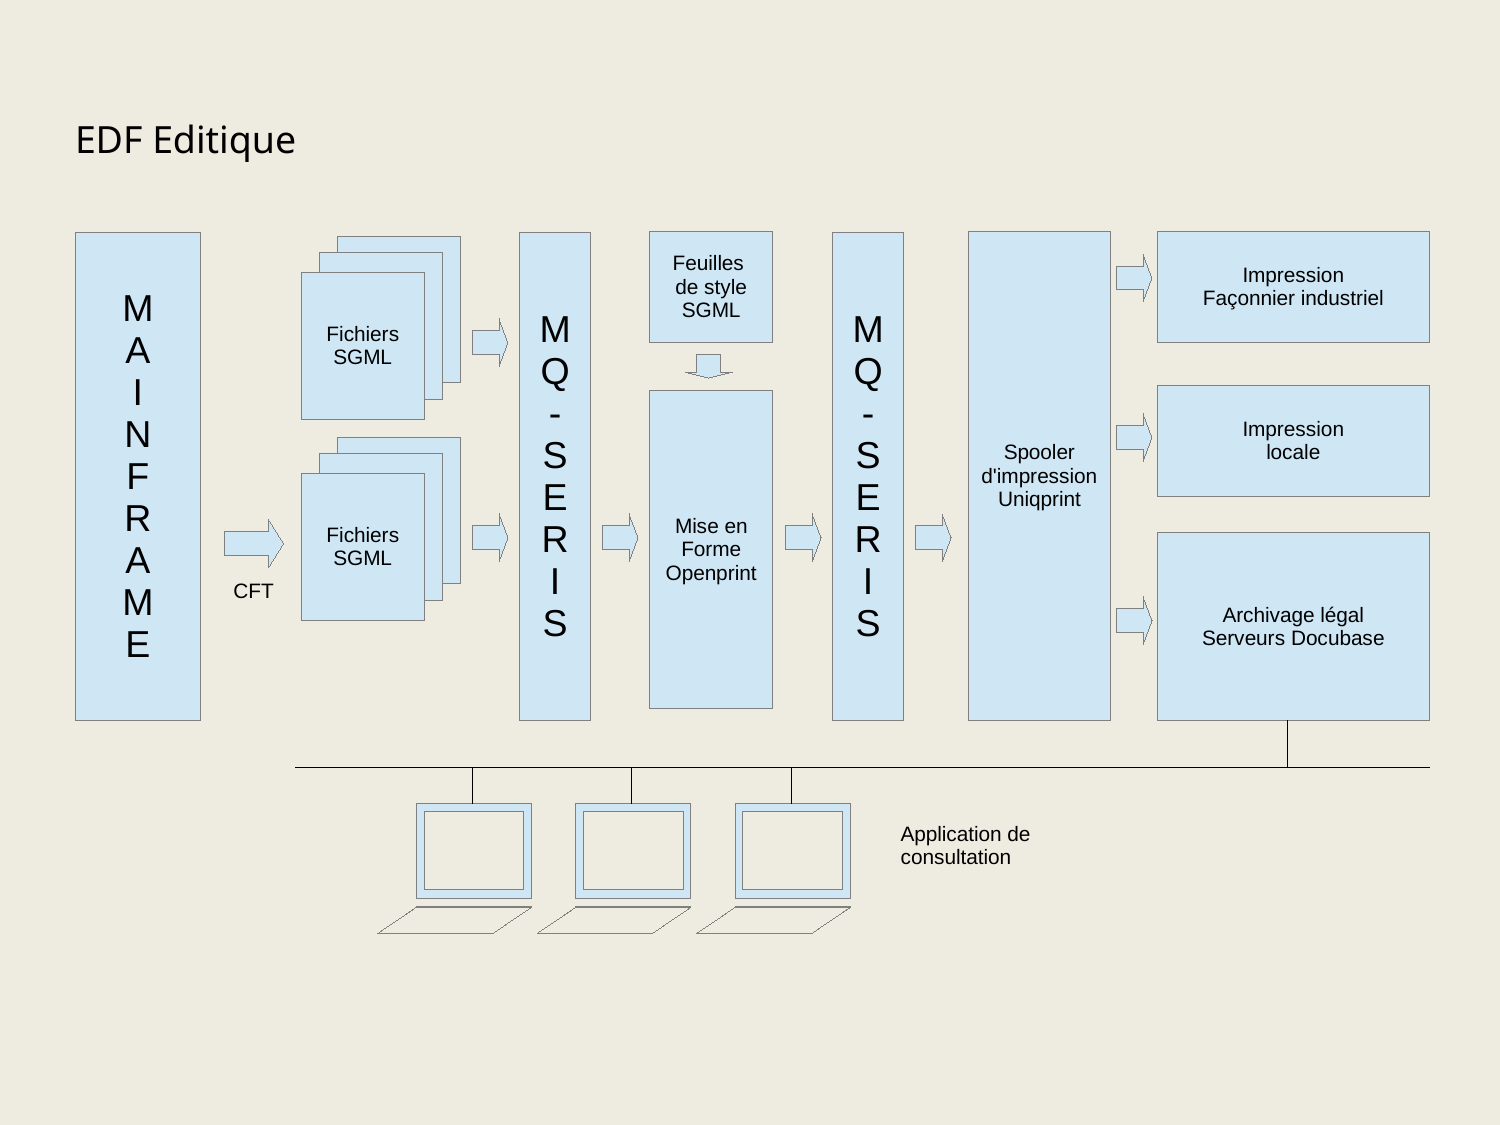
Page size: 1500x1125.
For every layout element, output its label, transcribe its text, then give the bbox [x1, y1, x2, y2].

text_box Spooler d'impression Uniqprint [968, 231, 1111, 721]
text_box M Q - S E R I S [519, 232, 591, 721]
text_box Application de consultation [885, 814, 1087, 876]
text_box [696, 906, 851, 934]
text_box [472, 513, 508, 562]
text_box Mise en Forme Openprint [649, 390, 773, 709]
text_box [416, 803, 532, 899]
text_box [537, 906, 691, 934]
text_box [377, 906, 532, 934]
text_box [472, 318, 508, 367]
text_box Archivage légal Serveurs Docubase [1157, 532, 1430, 721]
text_box [1116, 254, 1152, 302]
text_box [915, 514, 952, 562]
text_box [735, 803, 851, 899]
text_box Impression locale [1157, 385, 1430, 497]
text_box Impression Façonnier industriel [1157, 231, 1430, 343]
text_box Fichiers SGML [301, 272, 425, 420]
text_box CFT [218, 572, 420, 611]
text_box Feuilles de style SGML [649, 231, 773, 343]
title EDF Editique [75, 45, 1425, 233]
text_box M A I N F R A M E [75, 232, 201, 721]
text_box [319, 236, 461, 400]
text_box [224, 519, 284, 568]
text_box [685, 354, 733, 379]
text_box [575, 803, 691, 899]
text_box M Q - S E R I S [832, 232, 904, 721]
text_box [785, 513, 822, 562]
text_box Fichiers SGML [301, 473, 425, 621]
text_box [602, 513, 638, 562]
text_box [1116, 413, 1152, 462]
text_box [319, 437, 461, 601]
text_box [1116, 596, 1153, 645]
